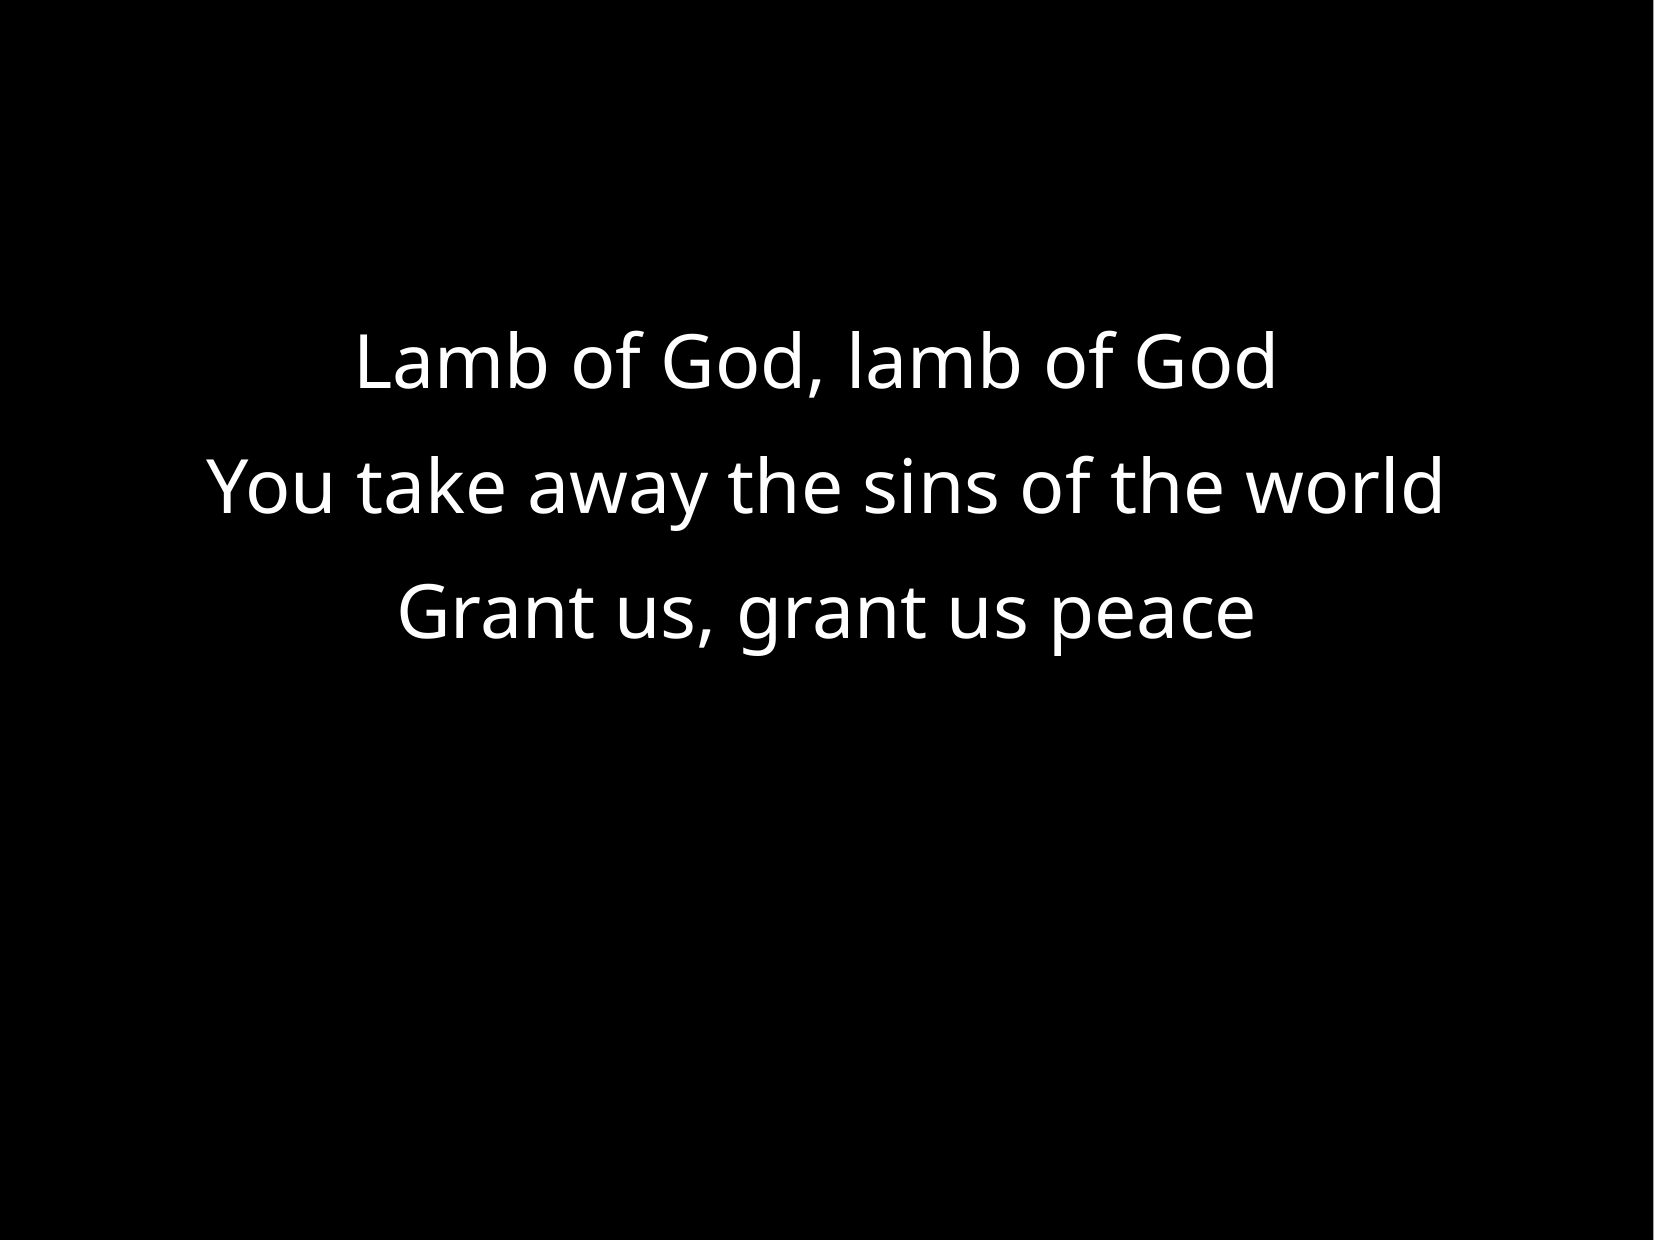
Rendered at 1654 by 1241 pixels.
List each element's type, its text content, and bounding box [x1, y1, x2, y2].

list Lamb of God, lamb of God You take away the sins of the world Grant us, grant us peace [0, 307, 1654, 1027]
